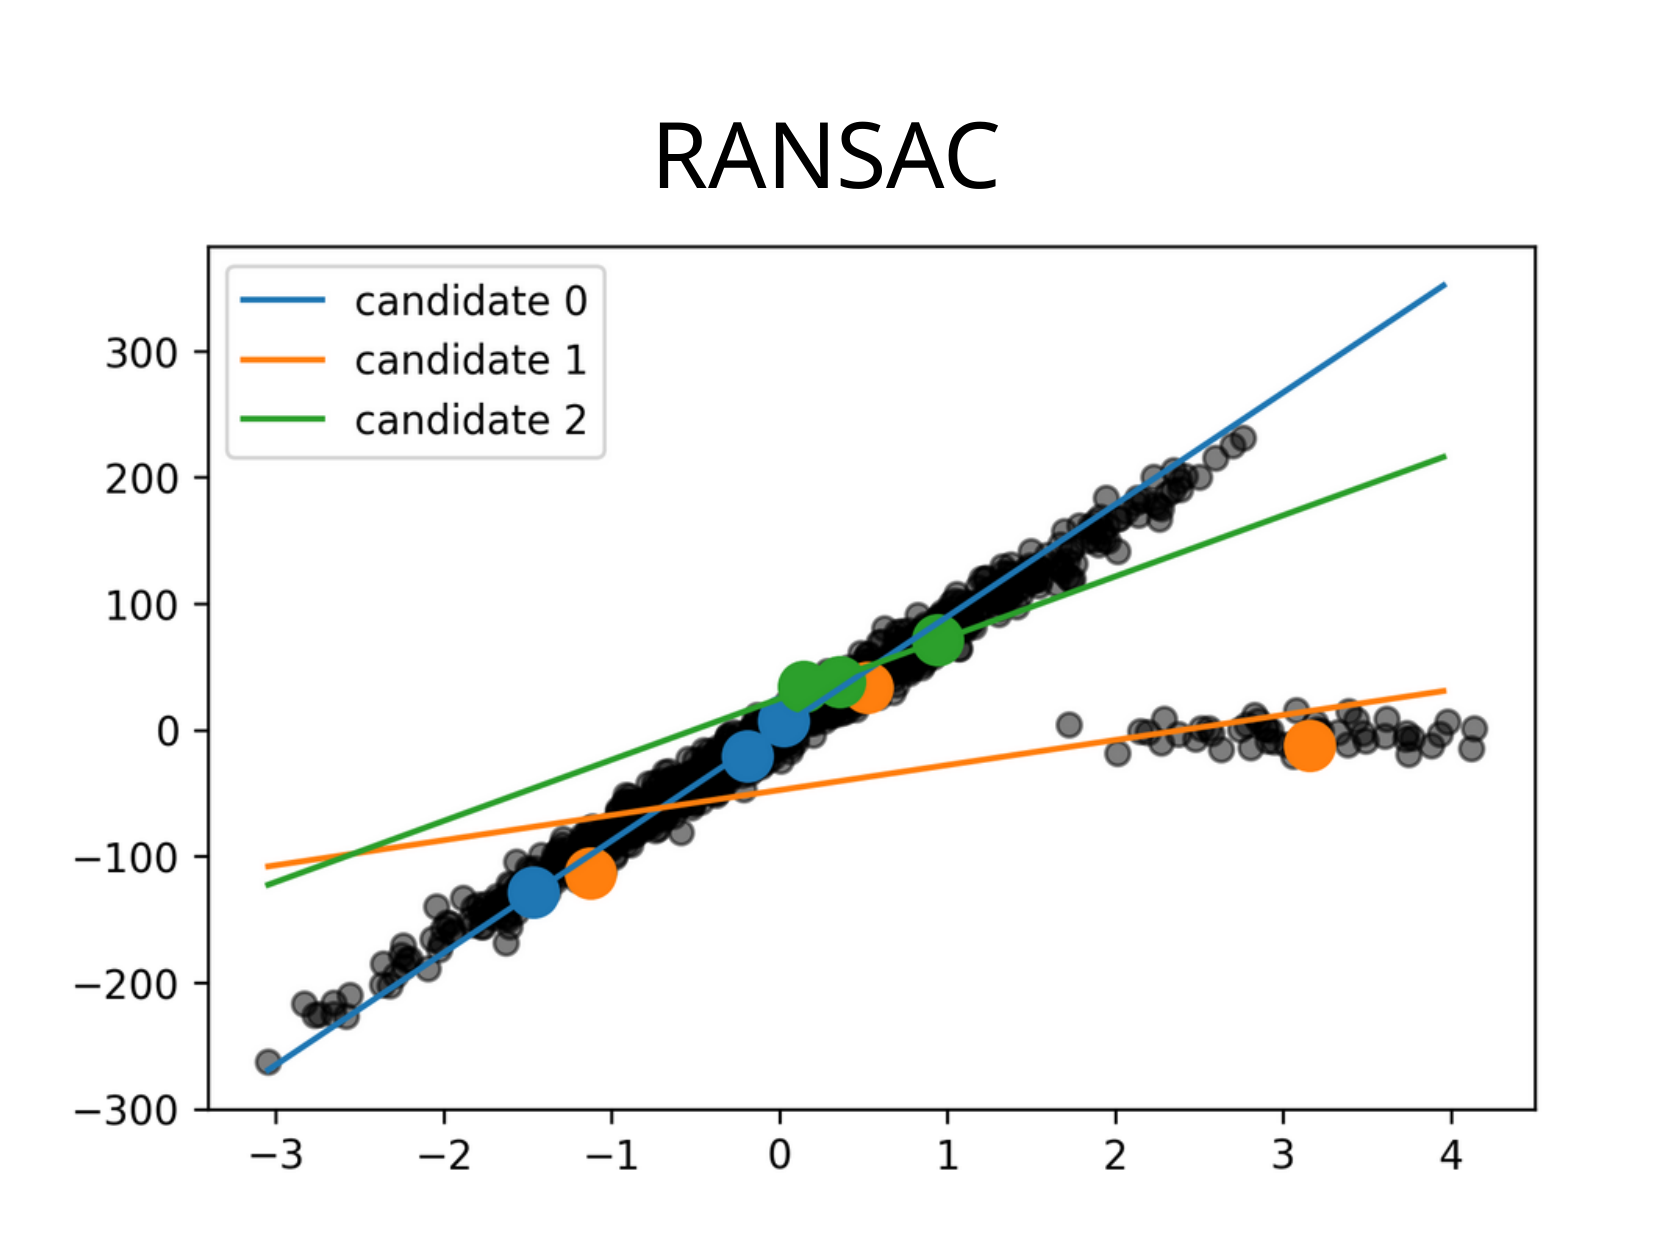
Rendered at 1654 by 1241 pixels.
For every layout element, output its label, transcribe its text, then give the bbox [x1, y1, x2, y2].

title RANSAC [82, 49, 1571, 209]
picture [60, 209, 1576, 1198]
